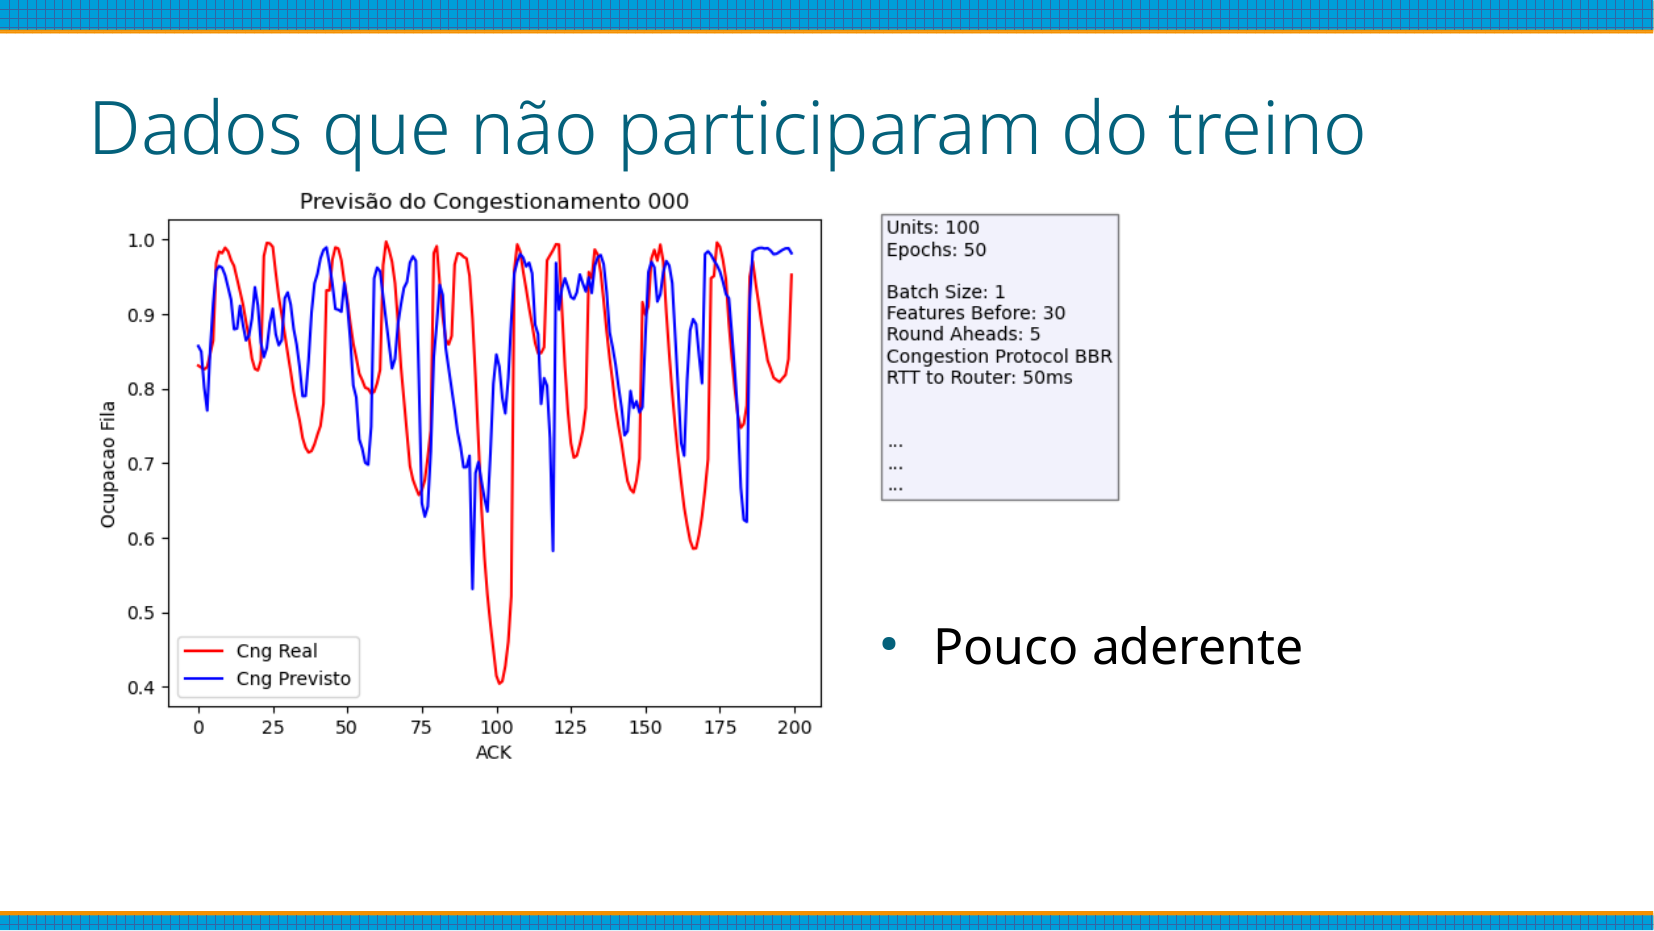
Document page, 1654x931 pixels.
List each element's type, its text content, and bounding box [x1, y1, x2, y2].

picture [88, 180, 1126, 776]
list Pouco aderente [862, 610, 1583, 931]
title Dados que não participaram do treino [88, 44, 1565, 207]
